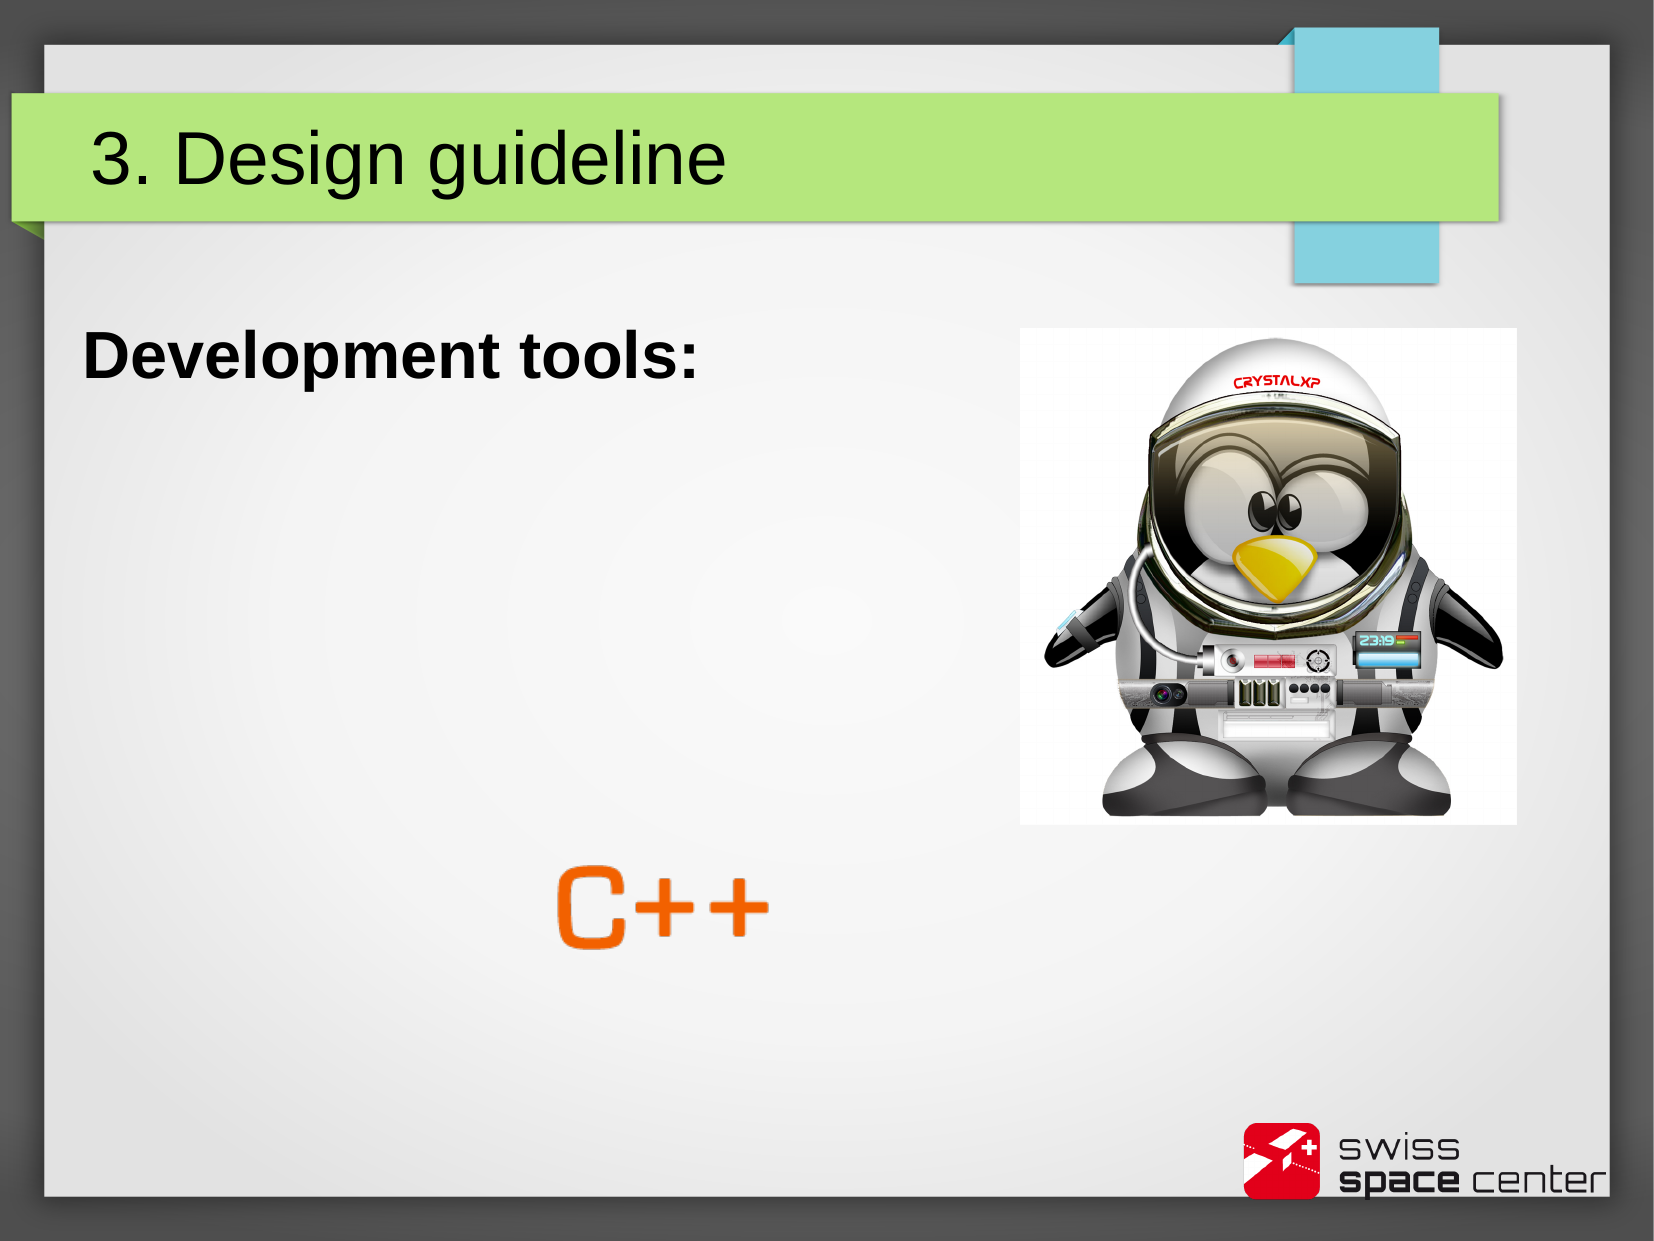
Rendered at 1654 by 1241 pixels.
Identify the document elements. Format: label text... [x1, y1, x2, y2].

subtitle Development tools: [82, 295, 1571, 1015]
picture [0, 0, 1654, 1241]
title 3. Design guideline [90, 99, 1426, 218]
